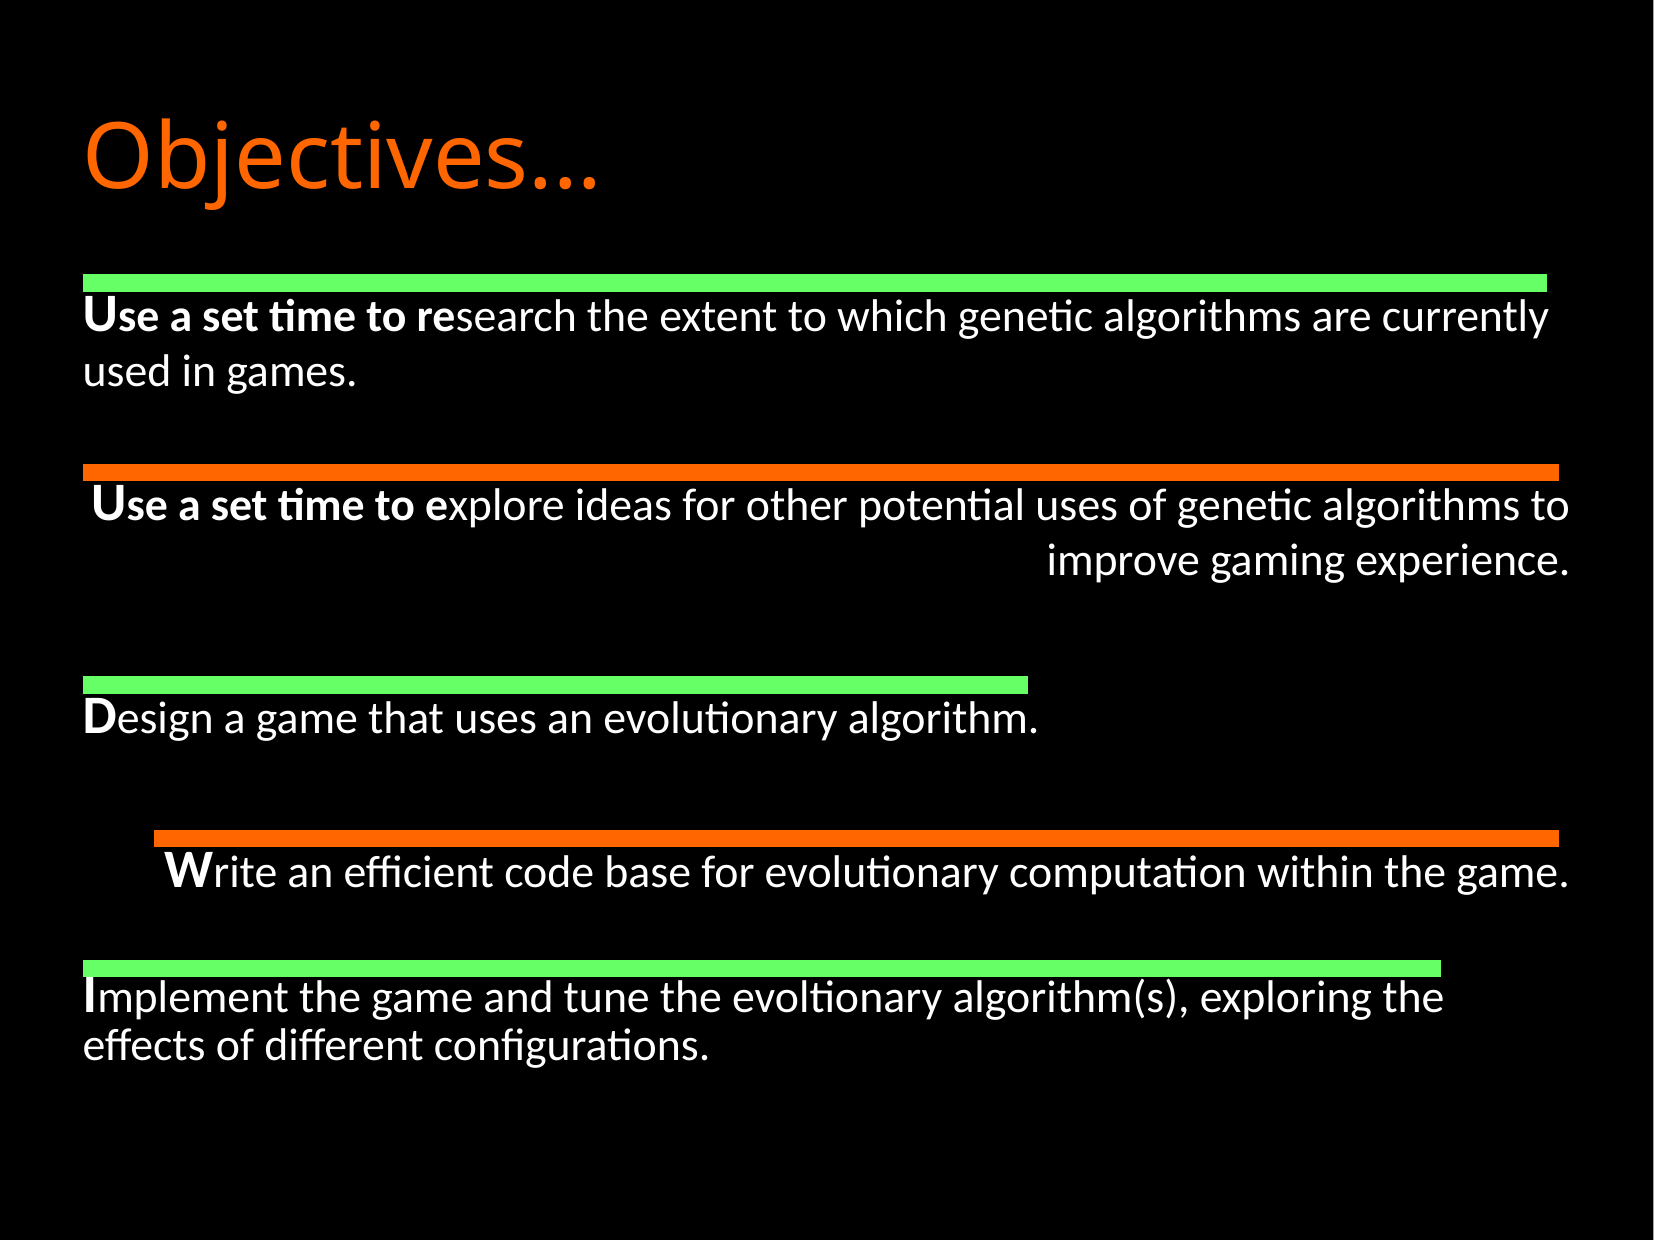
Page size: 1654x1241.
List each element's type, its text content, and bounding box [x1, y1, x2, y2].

text_box Implement the game and tune the evoltionary algorithm(s), exploring the effects of different configurations. [82, 972, 1465, 1095]
text_box Use a set time to research the extent to which genetic algorithms are currently used in games. [82, 282, 1630, 414]
title Objectives... [82, 49, 1571, 257]
text_box Write an efficient code base for evolutionary computation within the game. [134, 838, 1571, 905]
text_box Design a game that uses an evolutionary algorithm. [82, 685, 1071, 752]
text_box Use a set time to explore ideas for other potential uses of genetic algorithms to improve gaming experience. [59, 471, 1571, 603]
